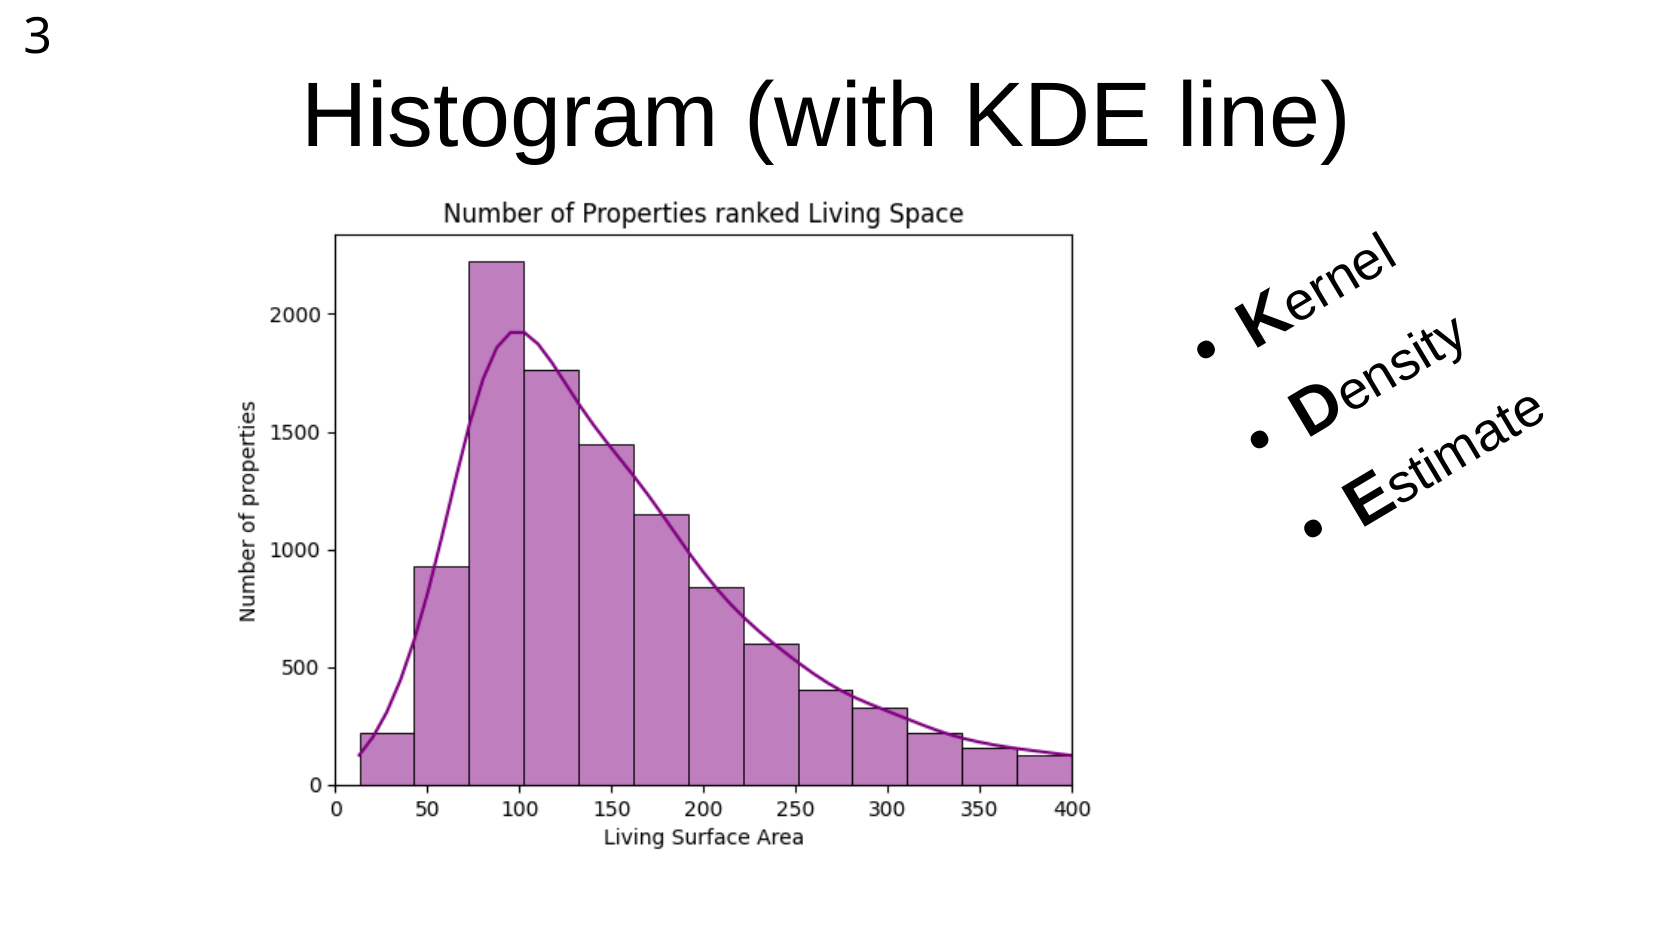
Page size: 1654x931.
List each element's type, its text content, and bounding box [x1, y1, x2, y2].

title Histogram (with KDE line) [82, 37, 1571, 193]
list Kernel Density Estimate [1162, 41, 1654, 798]
text_box 3 [0, 0, 76, 69]
picture [225, 187, 1106, 864]
